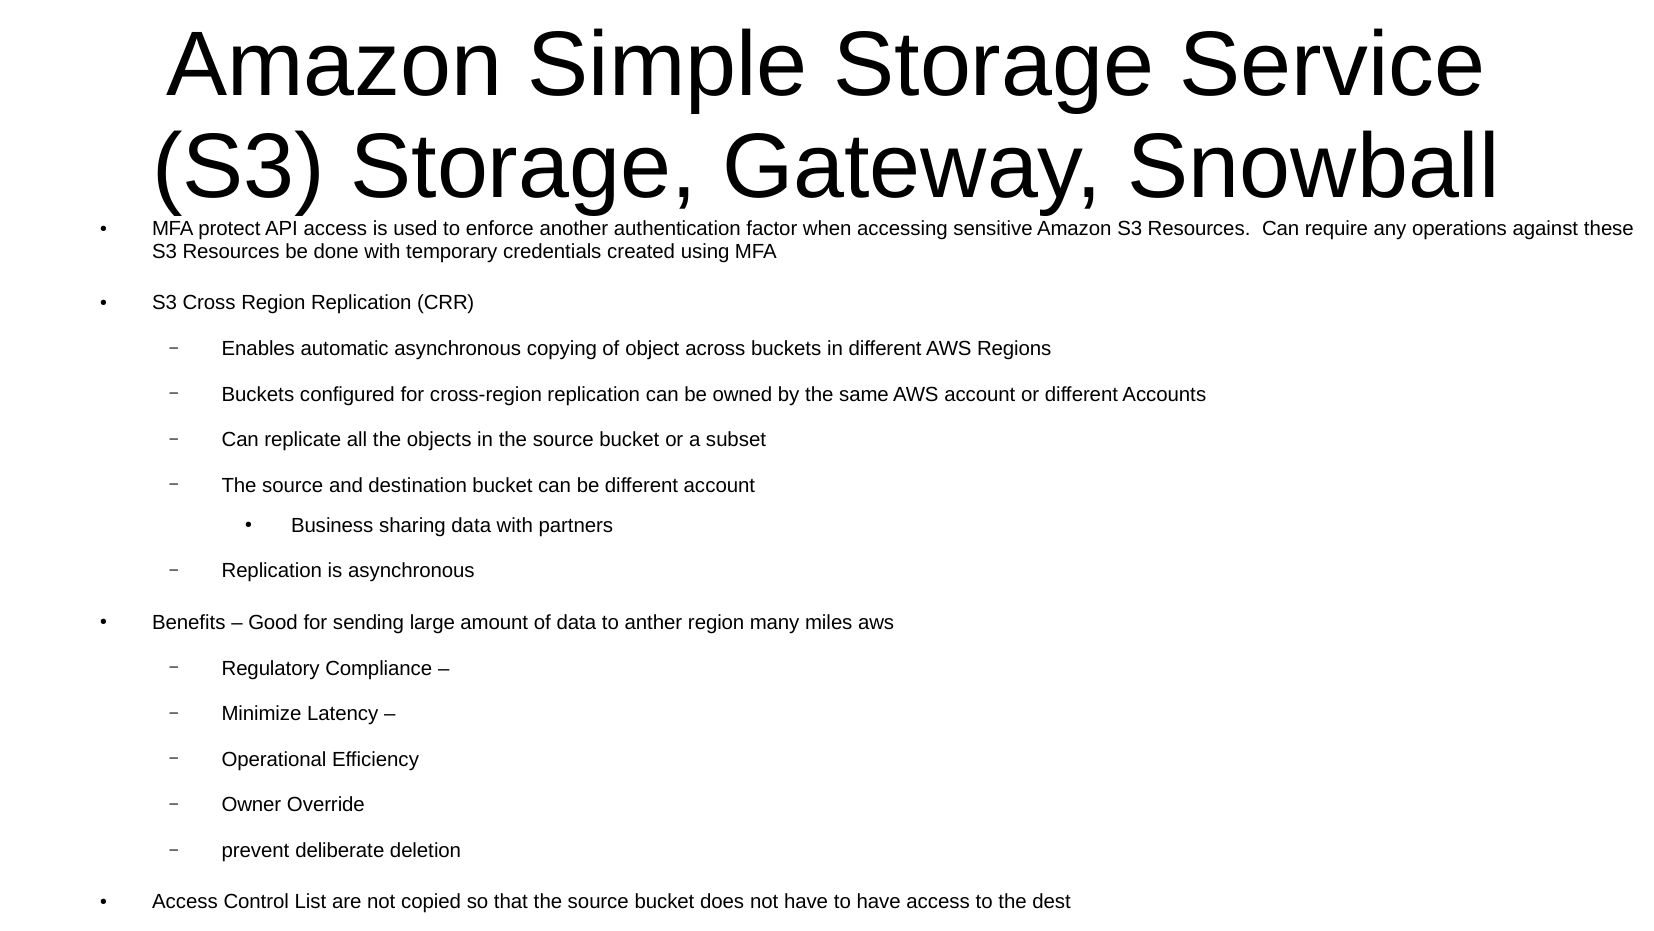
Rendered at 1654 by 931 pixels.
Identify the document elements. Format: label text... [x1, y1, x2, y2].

list MFA protect API access is used to enforce another authentication factor when accessing sensitive Amazon S3 Resources. Can require any operations against these S3 Resources be done with temporary credentials created using MFA S3 Cross Region Replication (CRR) Enables automatic asynchronous copying of object across buckets in different AWS Regions Buckets configured for cross-region replication can be owned by the same AWS account or different Accounts Can replicate all the objects in the source bucket or a subset The source and destination bucket can be different account Business sharing data with partners Replication is asynchronous Benefits – Good for sending large amount of data to anther region many miles aws Regulatory Compliance – Minimize Latency – Operational Efficiency Owner Override prevent deliberate deletion Access Control List are not copied so that the source bucket does not have to have access to the dest [82, 217, 1636, 916]
title Amazon Simple Storage Service (S3) Storage, Gateway, Snowball [82, 12, 1571, 217]
